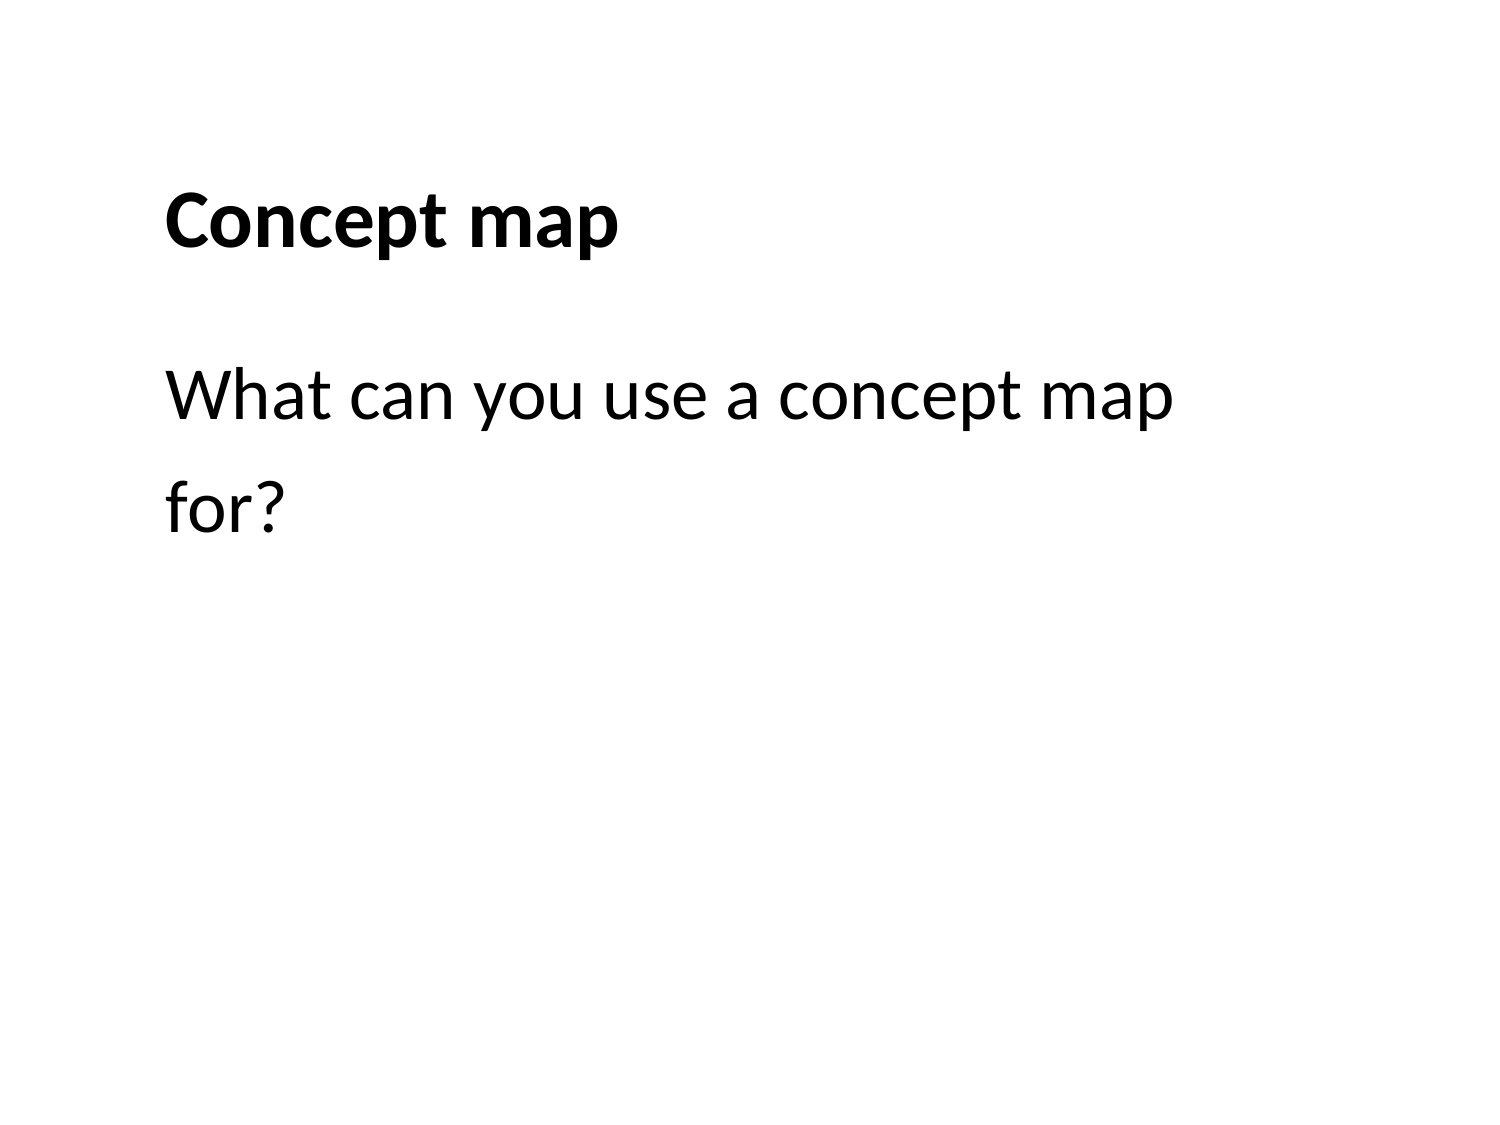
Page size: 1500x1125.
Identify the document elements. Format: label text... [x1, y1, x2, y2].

text_box What can you use a concept map for? [150, 314, 1306, 871]
text_box Concept map [149, 166, 1427, 262]
